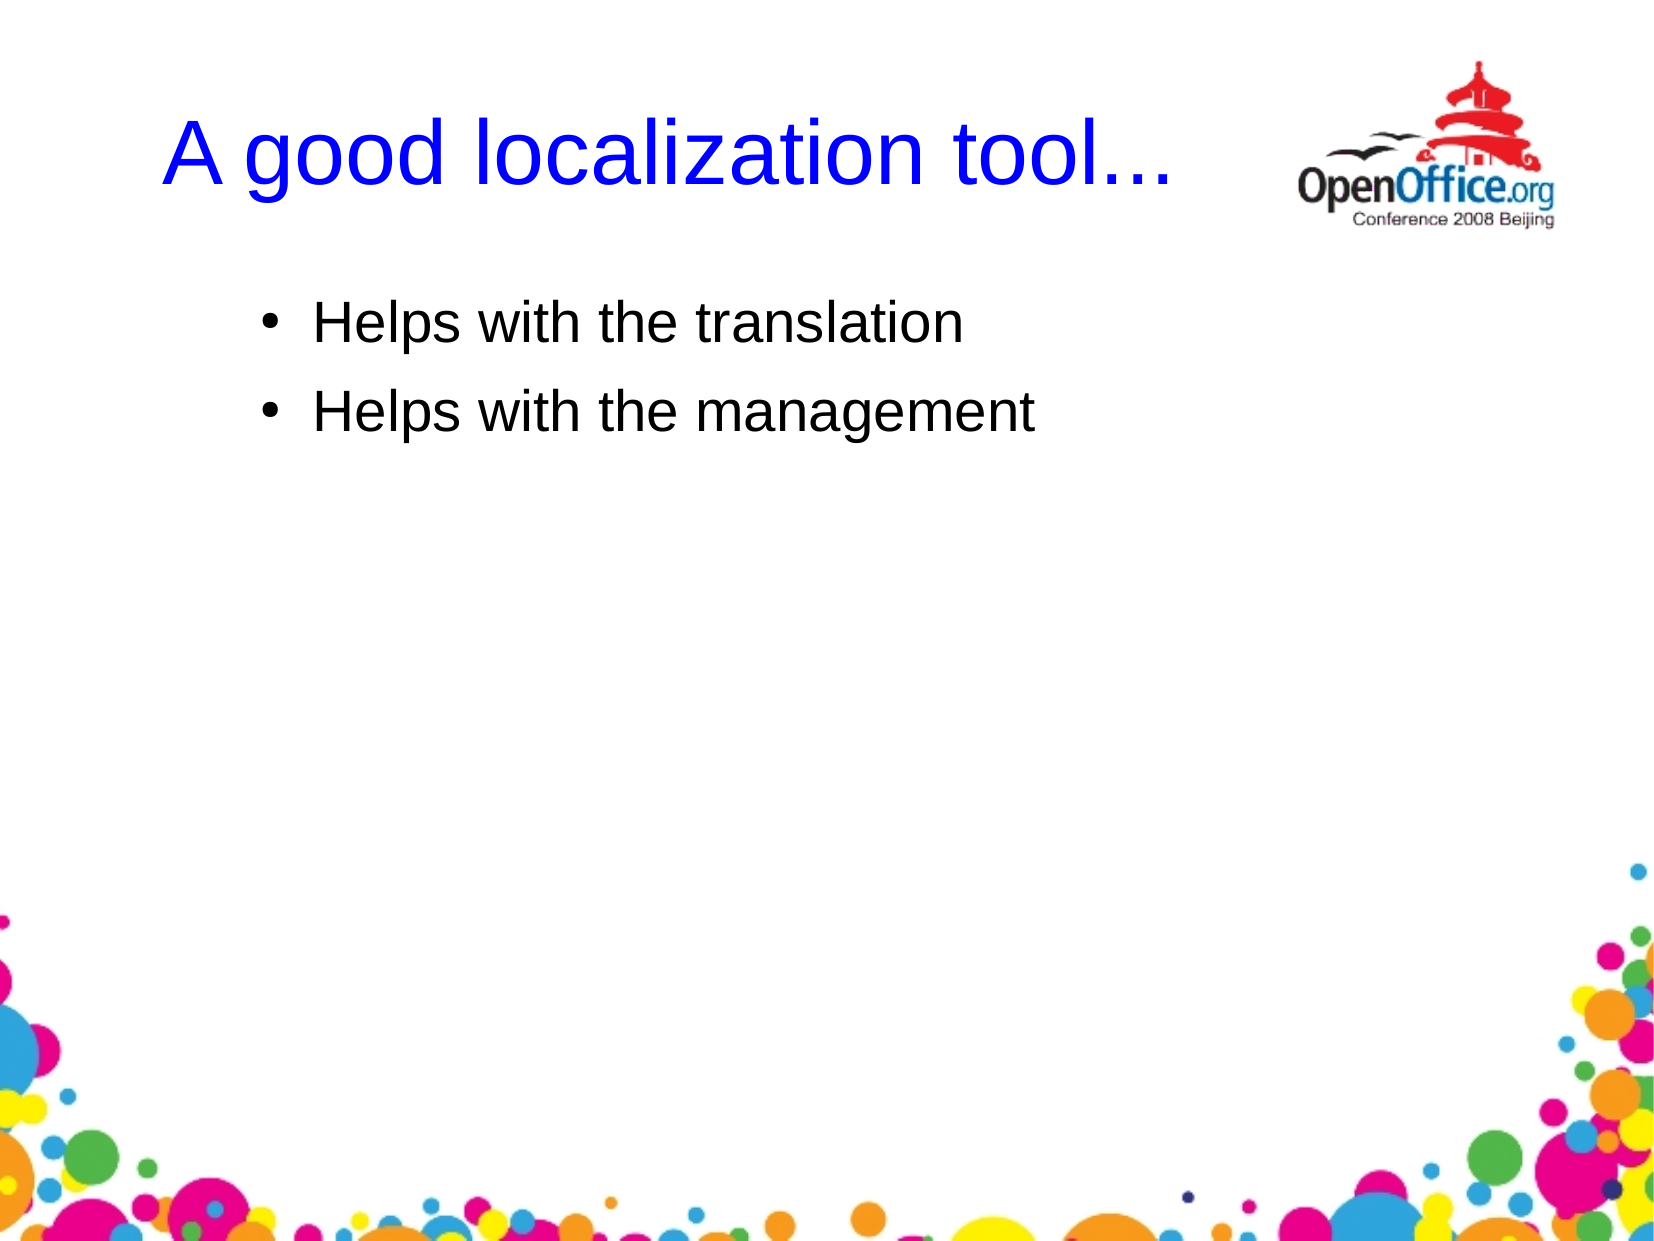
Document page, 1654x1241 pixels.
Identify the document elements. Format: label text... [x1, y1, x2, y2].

picture [1285, 51, 1569, 250]
picture [0, 810, 1654, 1241]
list Helps with the translation Helps with the management [82, 290, 1571, 1094]
title A good localization tool... [82, 49, 1258, 257]
